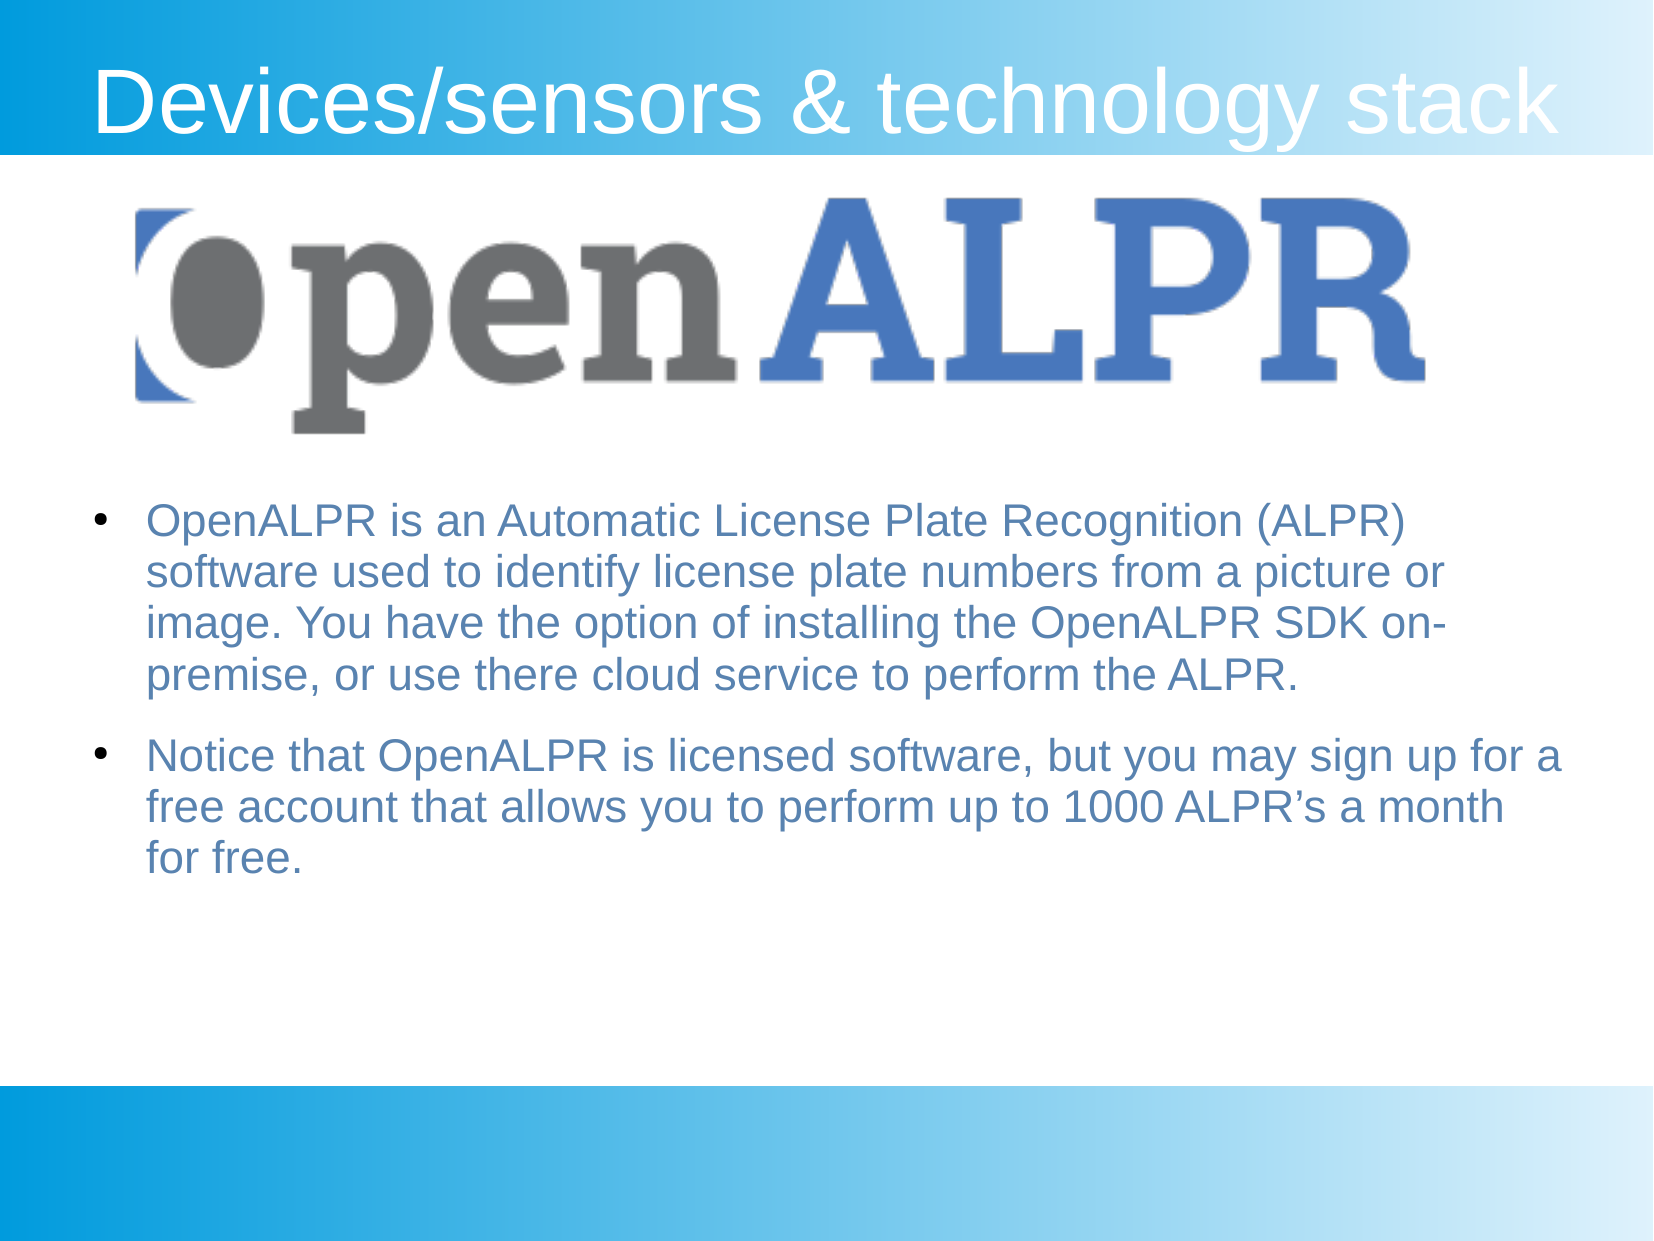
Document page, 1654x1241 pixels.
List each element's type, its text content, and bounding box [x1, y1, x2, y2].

title Devices/sensors & technology stack [82, 49, 1571, 155]
picture [76, 179, 1486, 457]
list OpenALPR is an Automatic License Plate Recognition (ALPR) software used to identify license plate numbers from a picture or image. You have the option of installing the OpenALPR SDK on-premise, or use there cloud service to perform the ALPR. Notice that OpenALPR is licensed software, but you may sign up for a free account that allows you to perform up to 1000 ALPR’s a month for free. [75, 495, 1564, 976]
